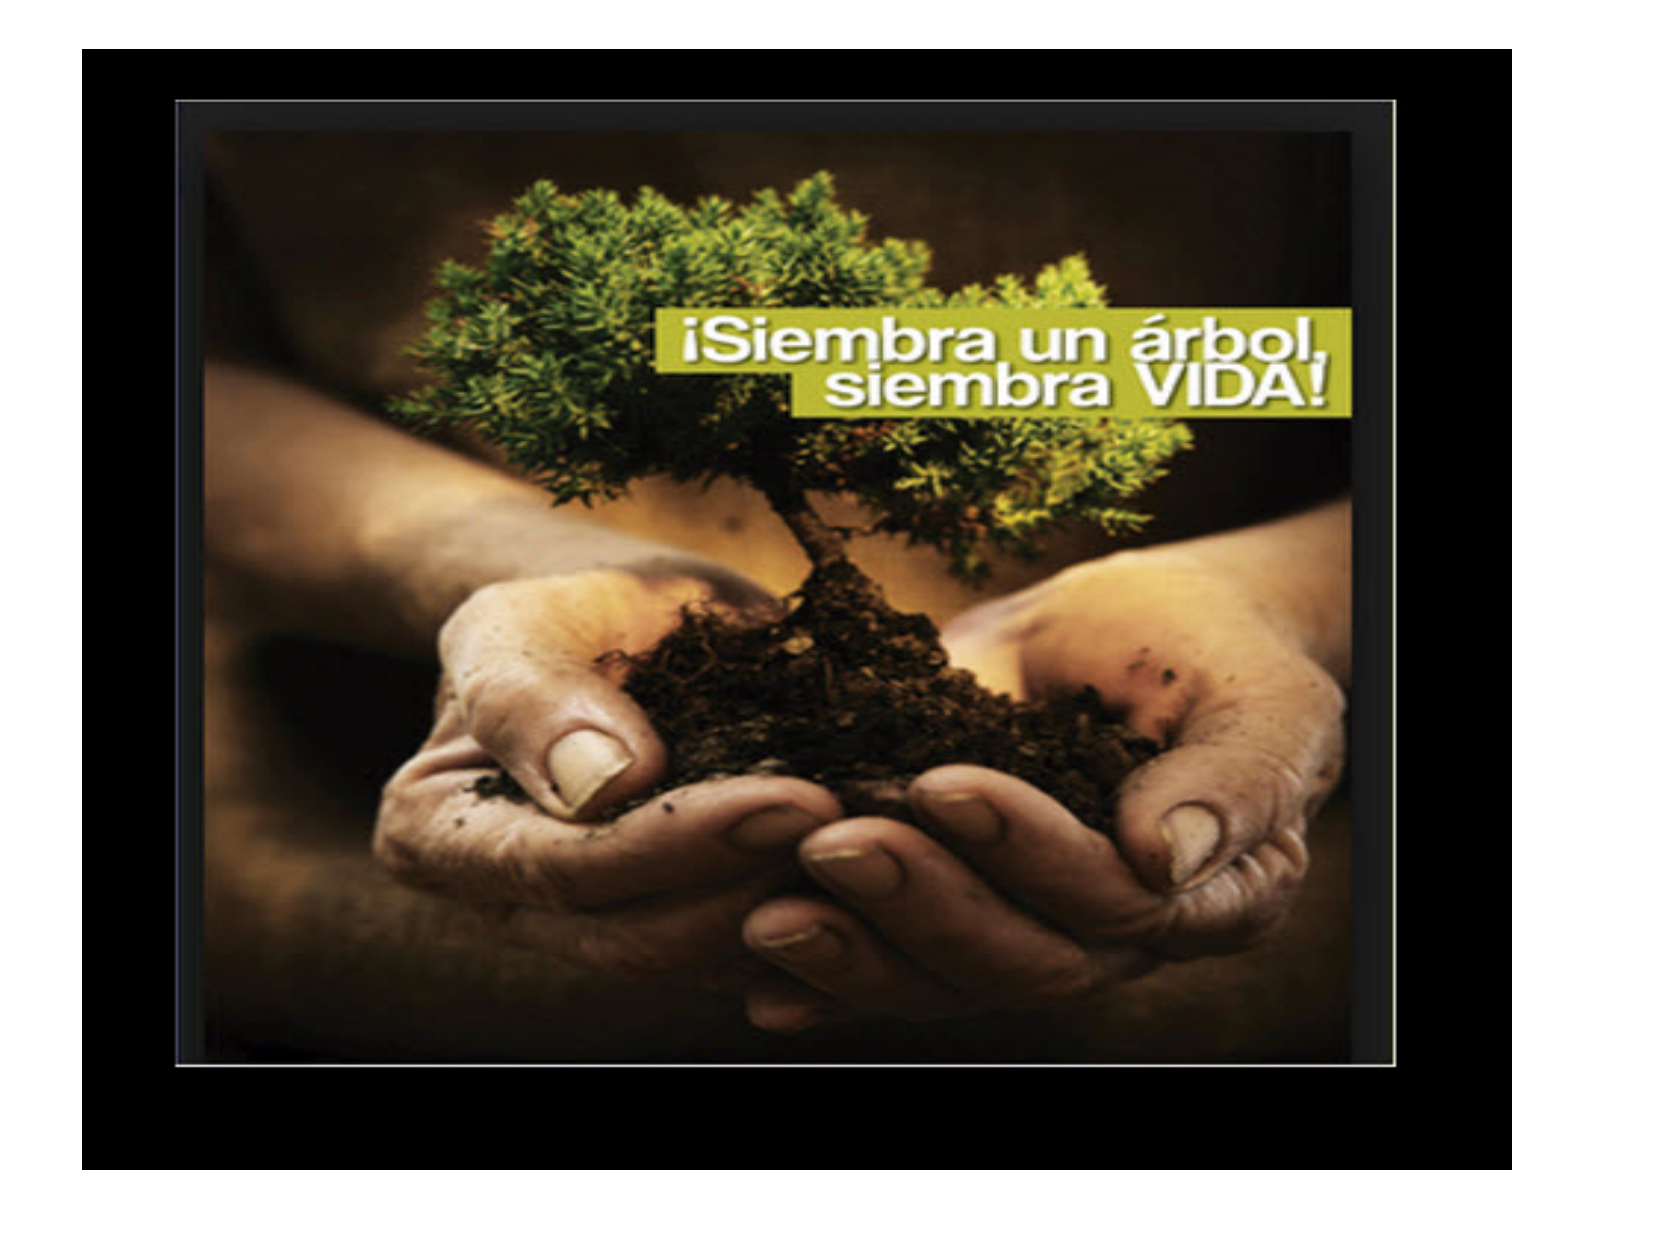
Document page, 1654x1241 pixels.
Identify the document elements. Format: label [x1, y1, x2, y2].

picture [82, 49, 1512, 1170]
